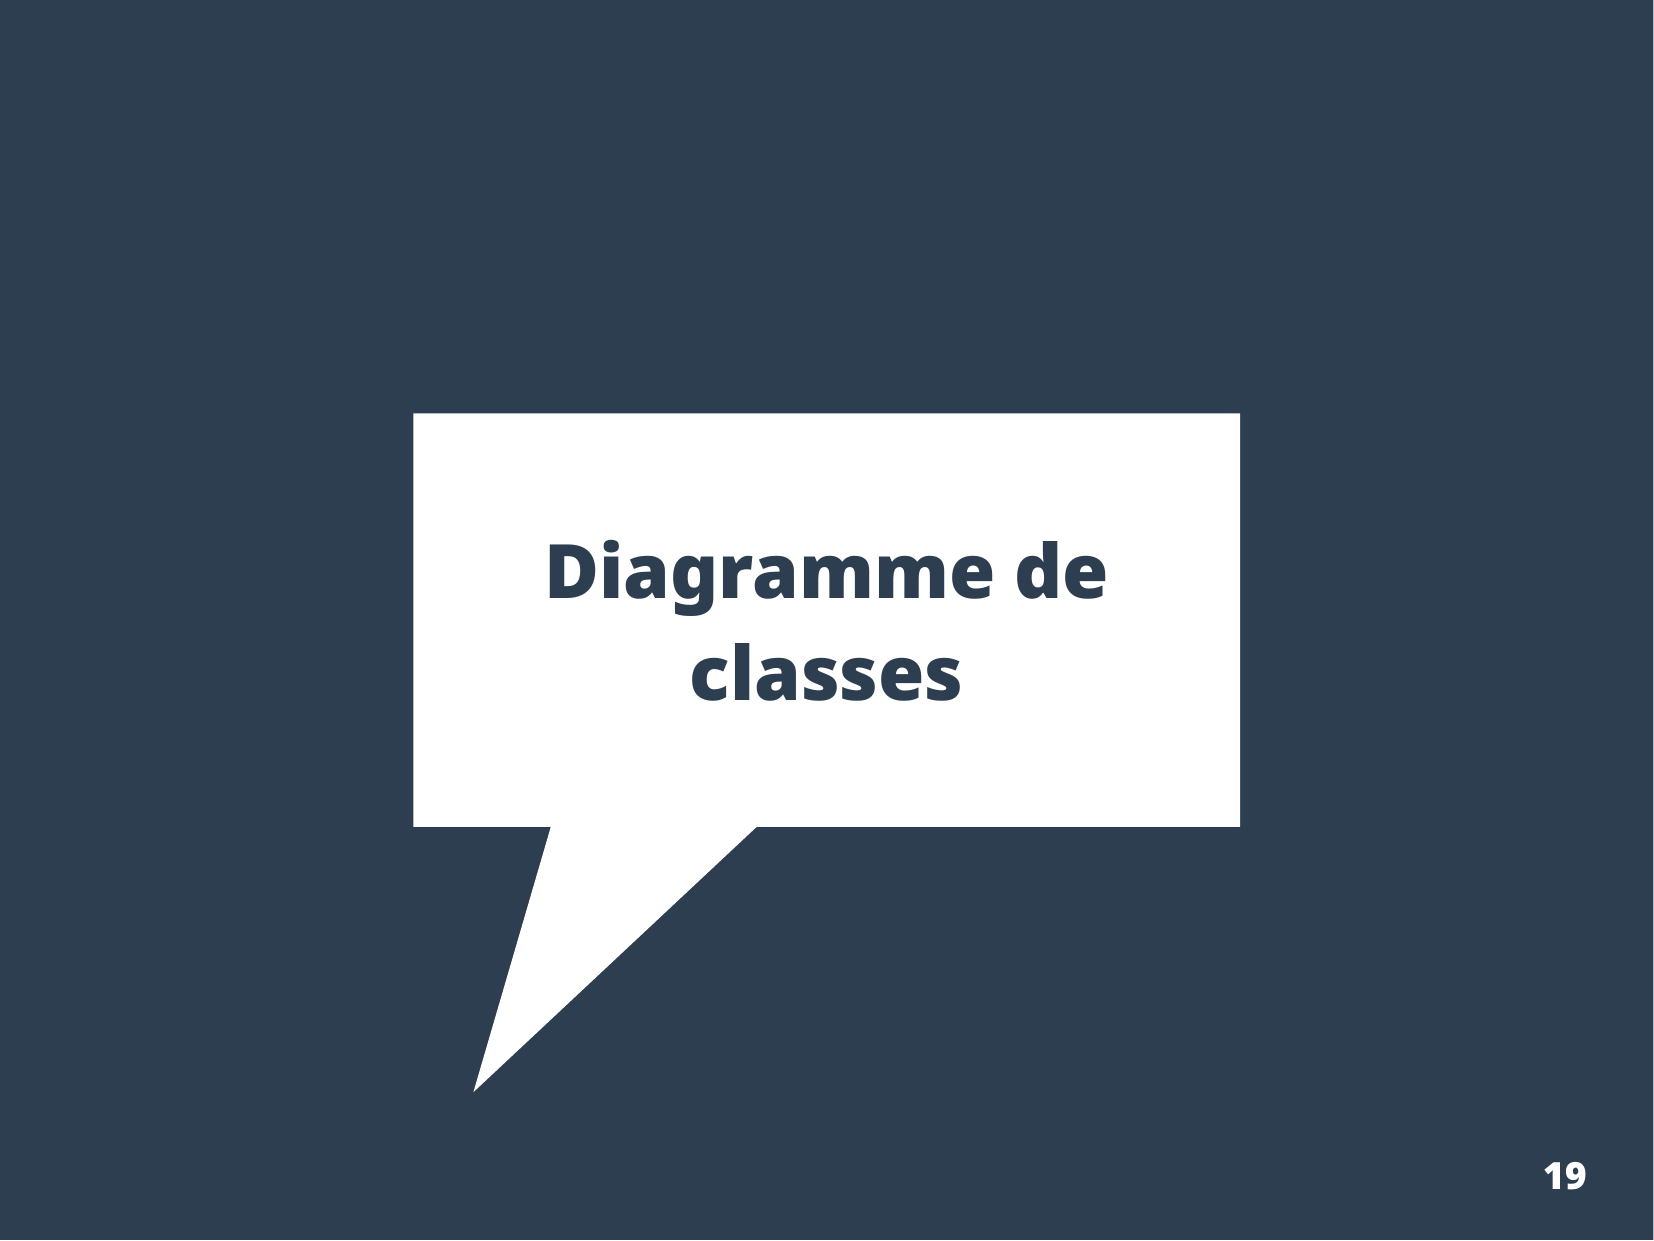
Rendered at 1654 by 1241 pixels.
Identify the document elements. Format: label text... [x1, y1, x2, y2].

title Diagramme de classes [442, 442, 1211, 798]
